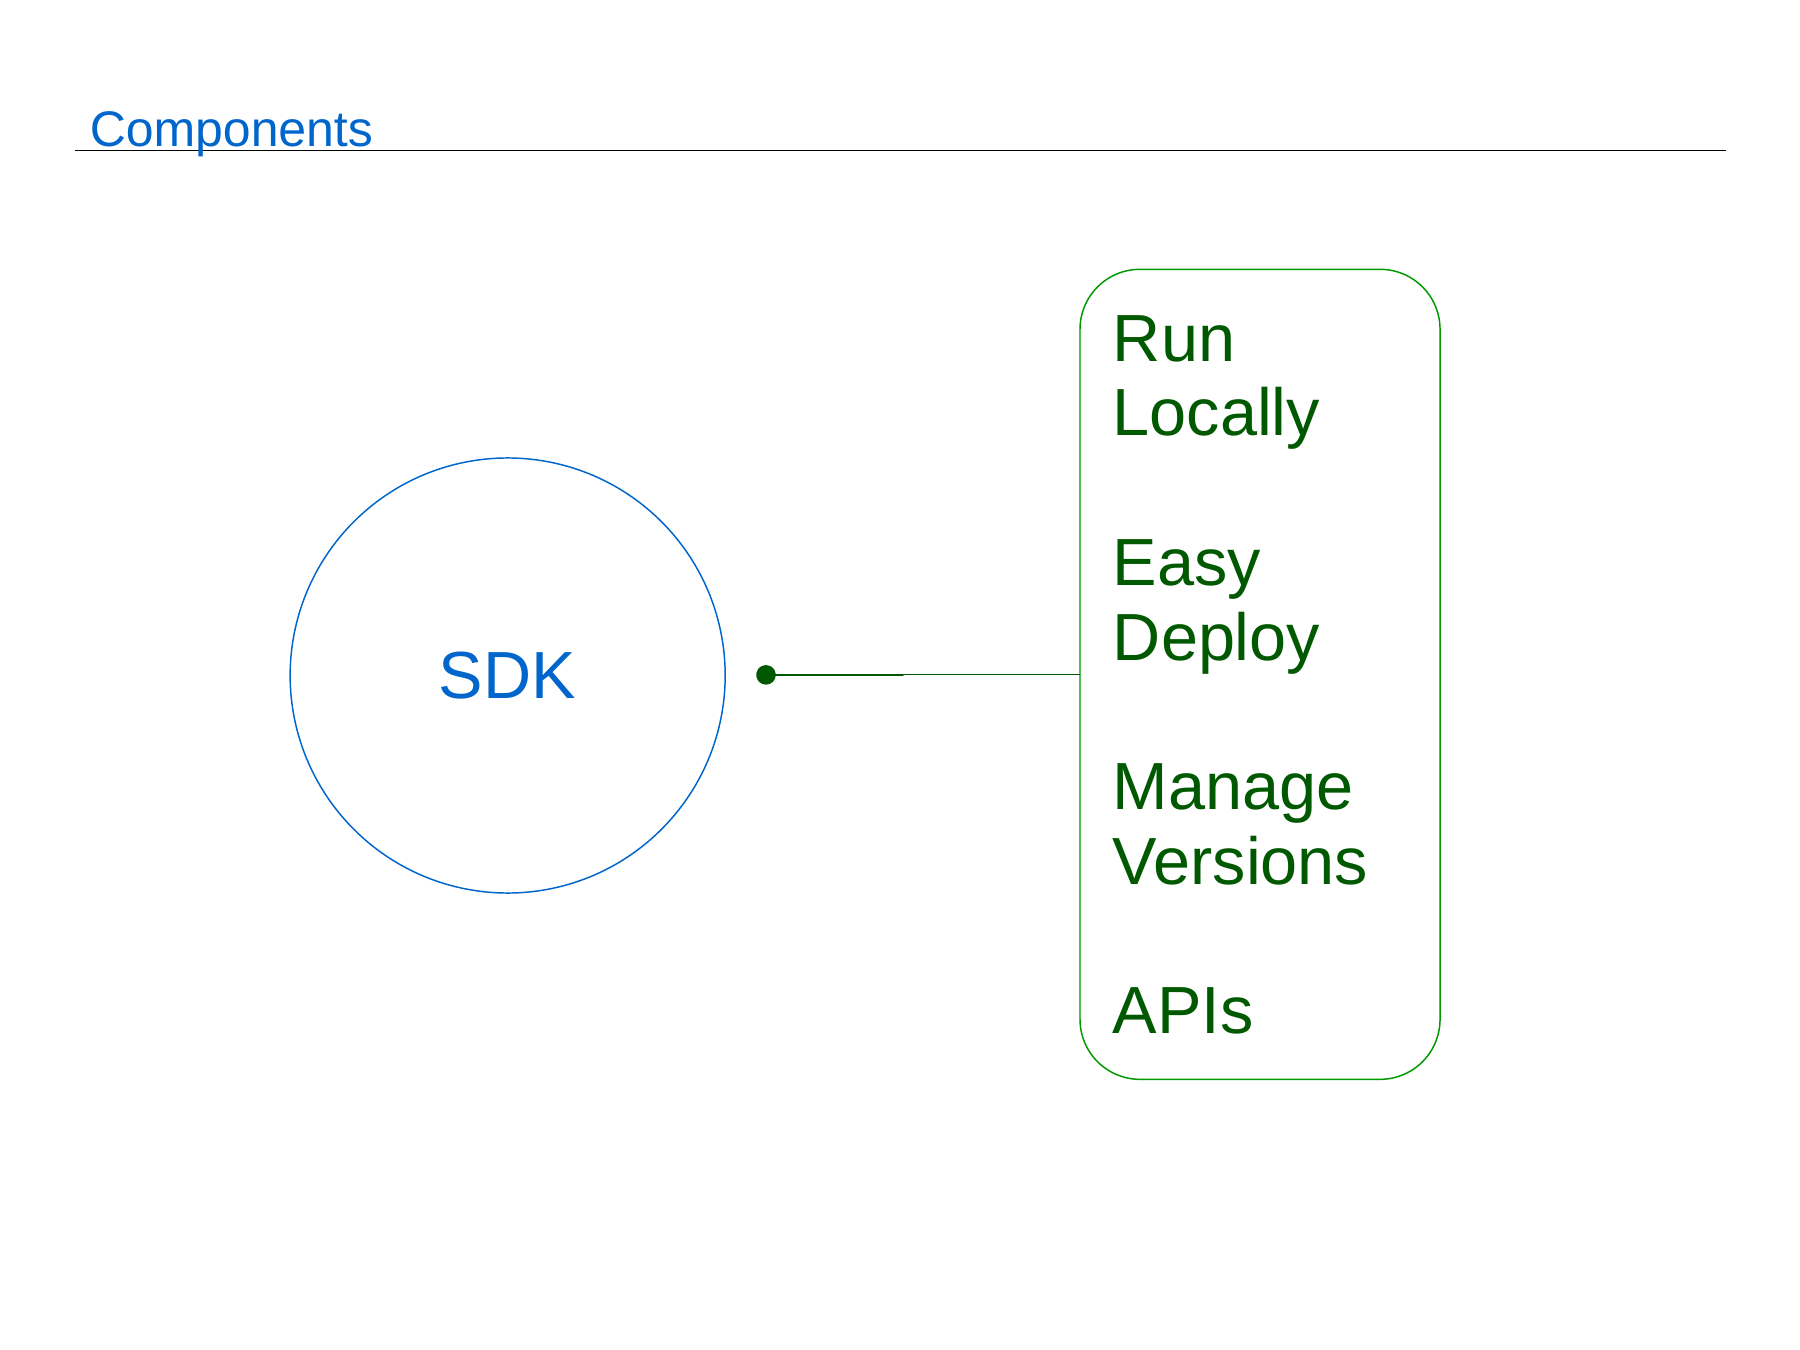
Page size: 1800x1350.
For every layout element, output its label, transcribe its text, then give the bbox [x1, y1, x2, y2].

title Components [89, 71, 1489, 165]
text_box Run Locally Easy Deploy Manage Versions APIs [1080, 269, 1441, 1080]
text_box SDK [290, 457, 726, 894]
